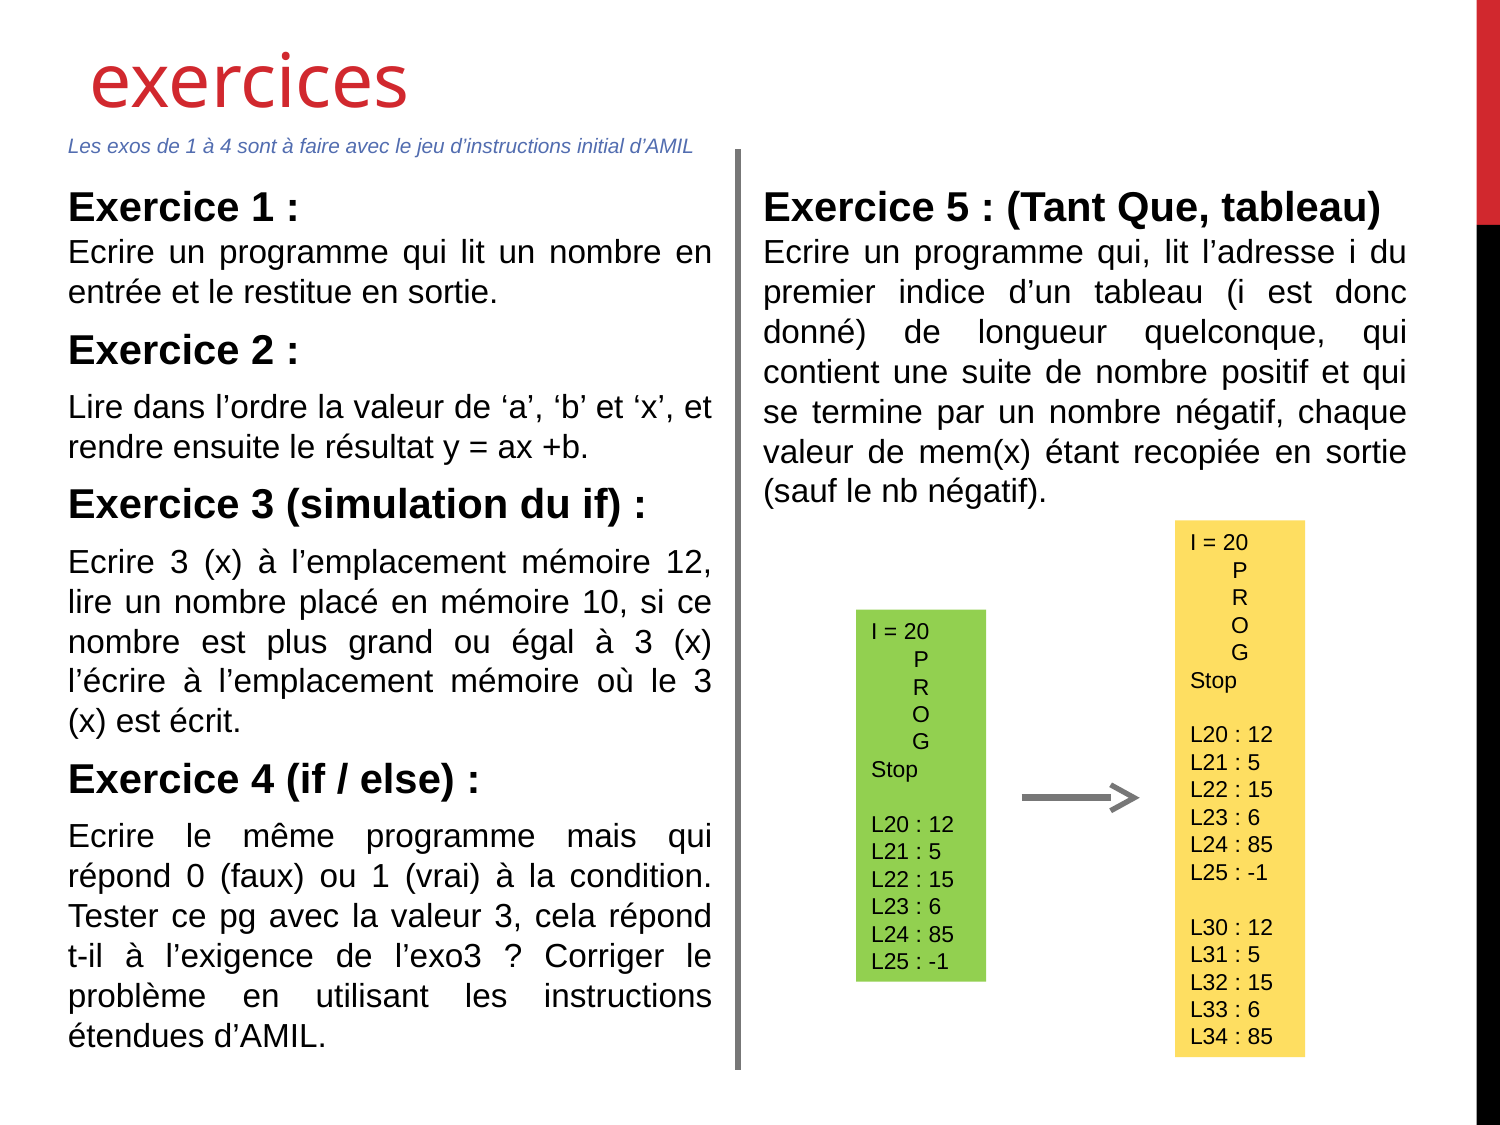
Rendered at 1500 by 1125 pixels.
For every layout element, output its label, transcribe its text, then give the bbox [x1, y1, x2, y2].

title exercices [75, 25, 1376, 138]
text_box Les exos de 1 à 4 sont à faire avec le jeu d’instructions initial d’AMIL [53, 125, 727, 166]
text_box Exercice 5 : (Tant Que, tableau) Ecrire un programme qui, lit l’adresse i du premier indice d’un tableau (i est donc donné) de longueur quelconque, qui contient une suite de nombre positif et qui se termine par un nombre négatif, chaque valeur de mem(x) étant recopiée en sortie (sauf le nb négatif). [748, 172, 1424, 1083]
list Exercice 1 : Ecrire un programme qui lit un nombre en entrée et le restitue en sortie. Exercice 2 : Lire dans l’ordre la valeur de ‘a’, ‘b’ et ‘x’, et rendre ensuite le résultat y = ax +b. Exercice 3 (simulation du if) : Ecrire 3 (x) à l’emplacement mémoire 12, lire un nombre placé en mémoire 10, si ce nombre est plus grand ou égal à 3 (x) l’écrire à l’emplacement mémoire où le 3 (x) est écrit. Exercice 4 (if / else) : Ecrire le même programme mais qui répond 0 (faux) ou 1 (vrai) à la condition. Tester ce pg avec la valeur 3, cela répond t-il à l’exigence de l’exo3 ? Corriger le problème en utilisant les instructions étendues d’AMIL. [53, 172, 729, 1083]
text_box I = 20 P R O G Stop L20 : 12 L21 : 5 L22 : 15 L23 : 6 L24 : 85 L25 : -1 L30 : 12 L31 : 5 L32 : 15 L33 : 6 L34 : 85 [1175, 520, 1306, 1058]
text_box I = 20 P R O G Stop L20 : 12 L21 : 5 L22 : 15 L23 : 6 L24 : 85 L25 : -1 [856, 609, 987, 982]
